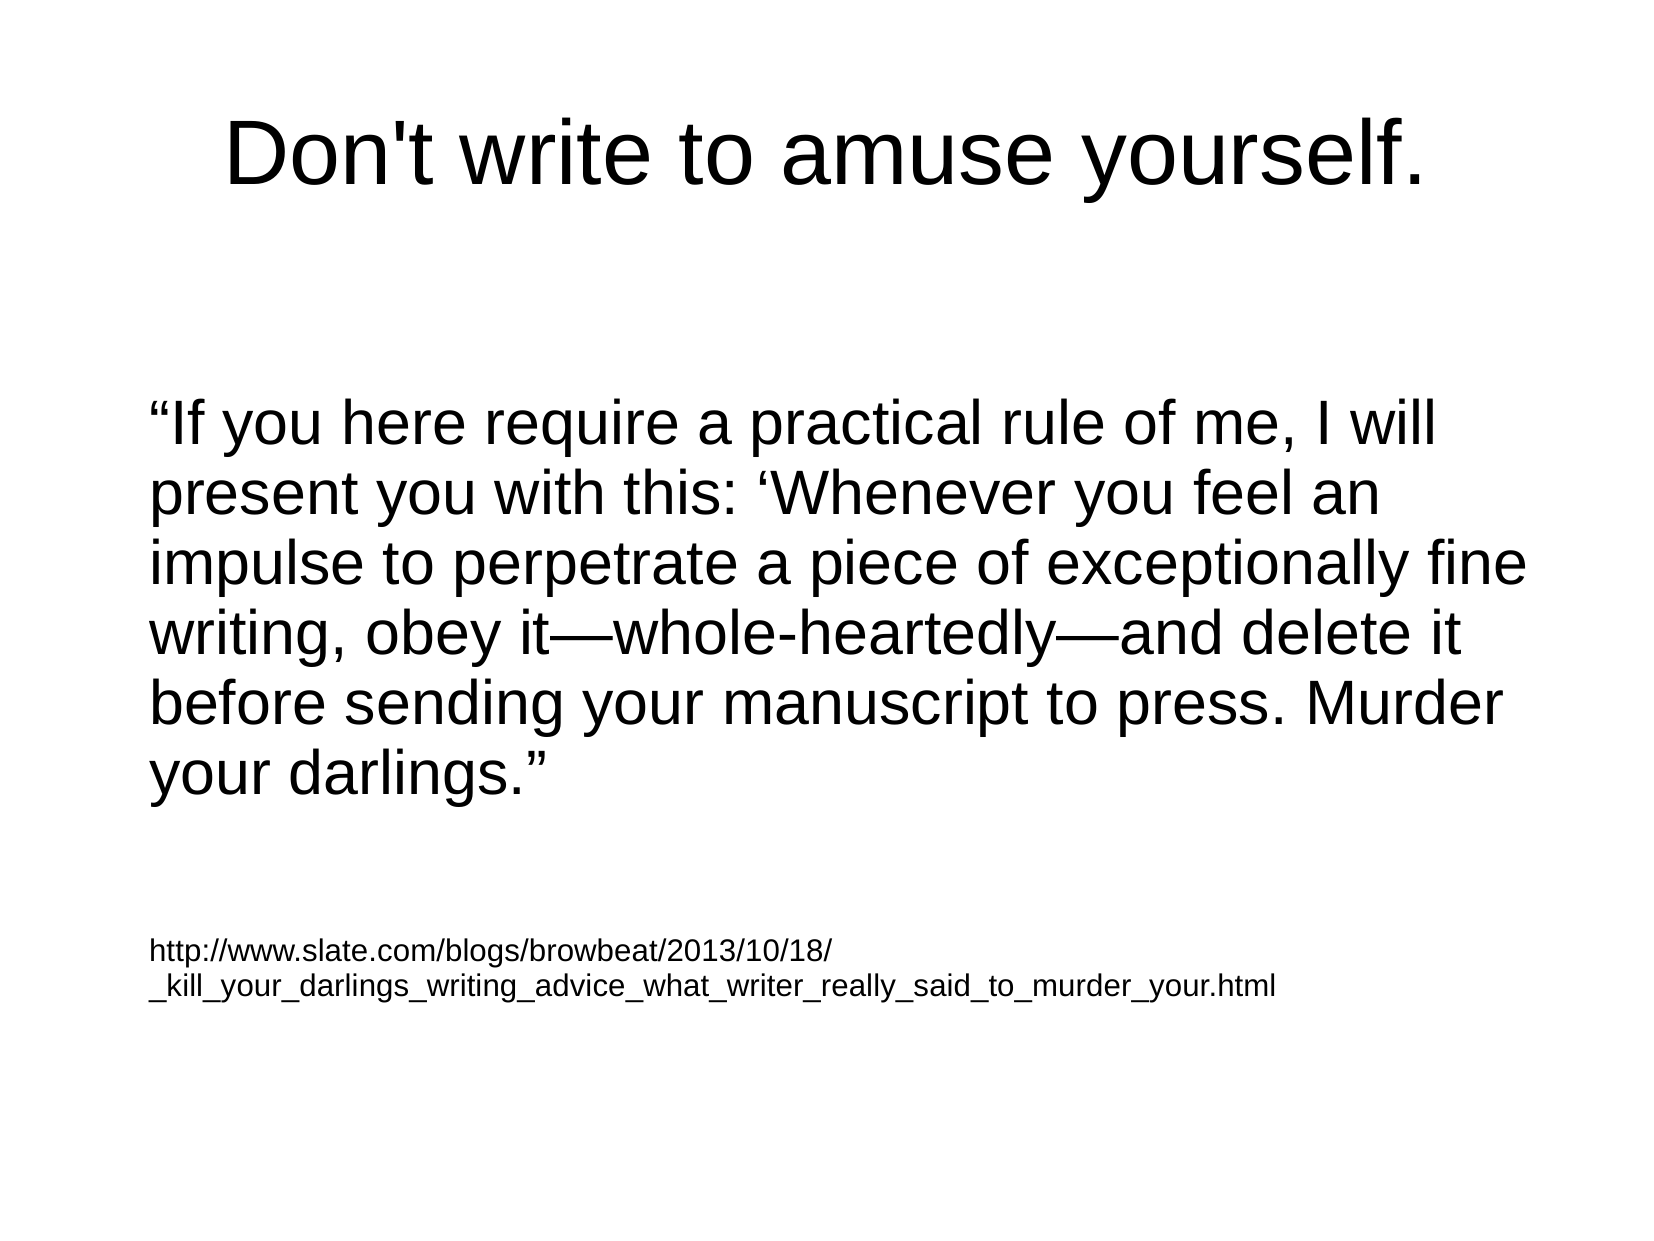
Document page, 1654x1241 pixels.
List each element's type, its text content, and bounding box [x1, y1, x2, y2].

title Don't write to amuse yourself. [82, 49, 1571, 257]
list “If you here require a practical rule of me, I will present you with this: ‘Whenever you feel an impulse to perpetrate a piece of exceptionally fine writing, obey it—whole-heartedly—and delete it before sending your manuscript to press. Murder your darlings.” http://www.slate.com/blogs/browbeat/2013/10/18/_kill_your_darlings_writing_advice_what_writer_really_said_to_murder_your.html [82, 290, 1571, 1010]
